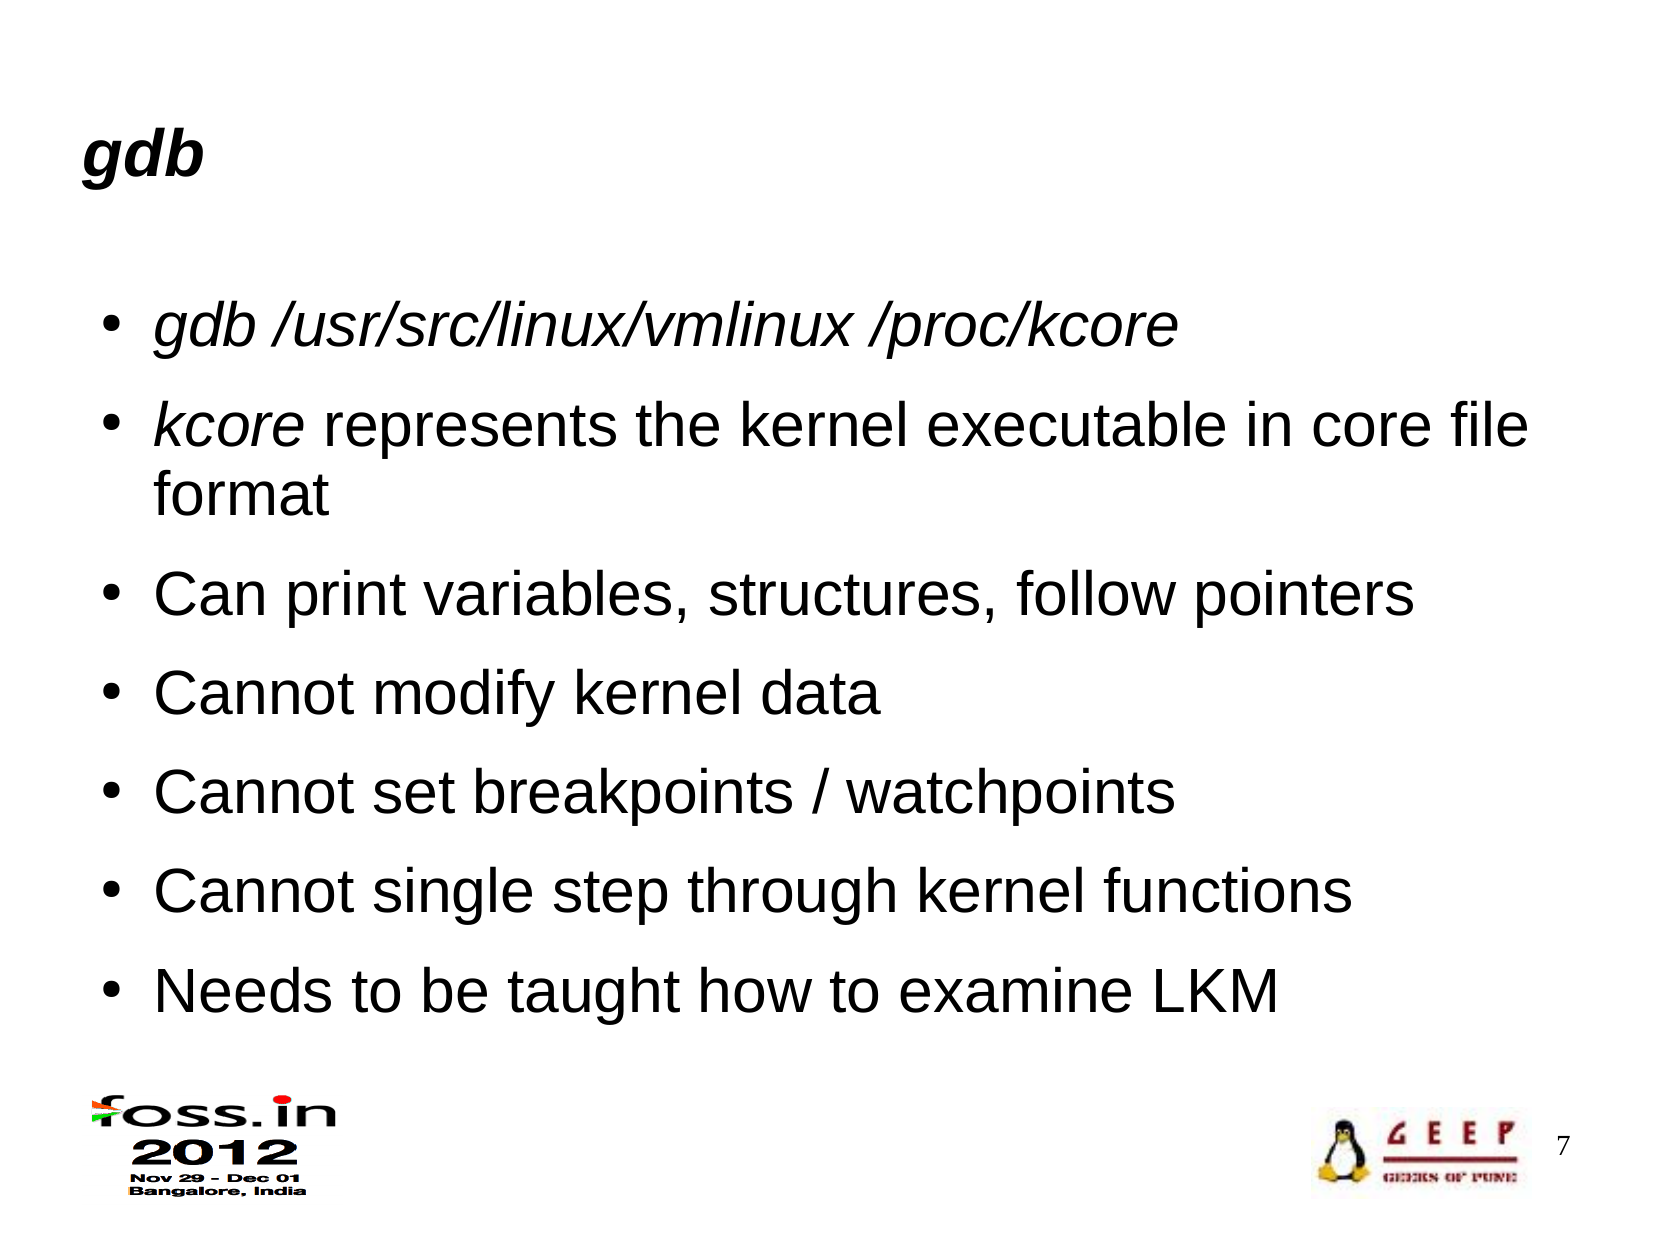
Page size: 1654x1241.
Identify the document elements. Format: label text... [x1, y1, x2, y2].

picture [1311, 1107, 1532, 1199]
title gdb [82, 49, 1571, 257]
list gdb /usr/src/linux/vmlinux /proc/kcore kcore represents the kernel executable in core file format Can print variables, structures, follow pointers Cannot modify kernel data Cannot set breakpoints / watchpoints Cannot single step through kernel functions Needs to be taught how to examine LKM [82, 290, 1571, 1109]
picture [82, 1086, 343, 1205]
